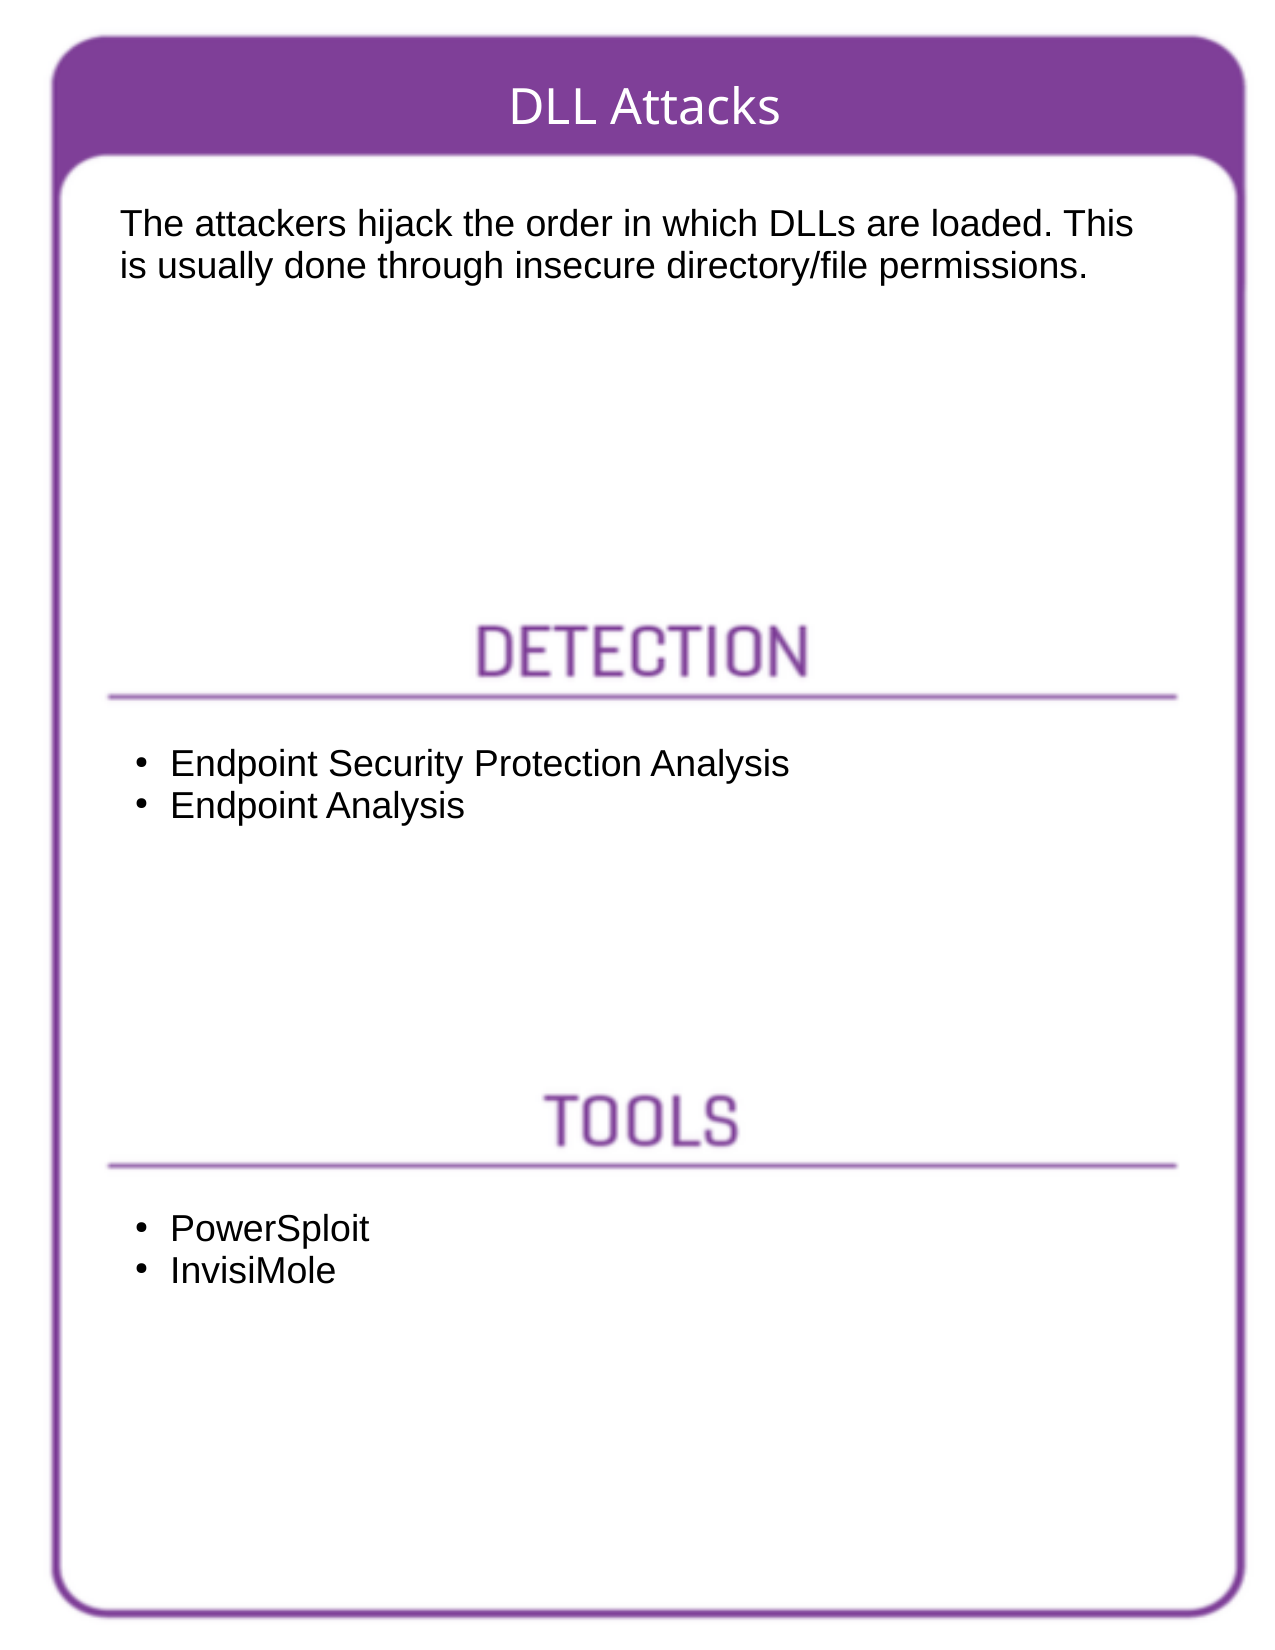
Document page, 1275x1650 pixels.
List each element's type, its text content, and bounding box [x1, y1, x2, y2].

text_box PowerSploit InvisiMole [119, 1199, 1170, 1346]
picture [2, 0, 1275, 1650]
text_box Endpoint Security Protection Analysis Endpoint Analysis [119, 734, 1155, 839]
text_box The attackers hijack the order in which DLLs are loaded. This is usually done through insecure directory/file permissions. [104, 194, 1185, 294]
text_box DLL Attacks [89, 54, 1200, 156]
